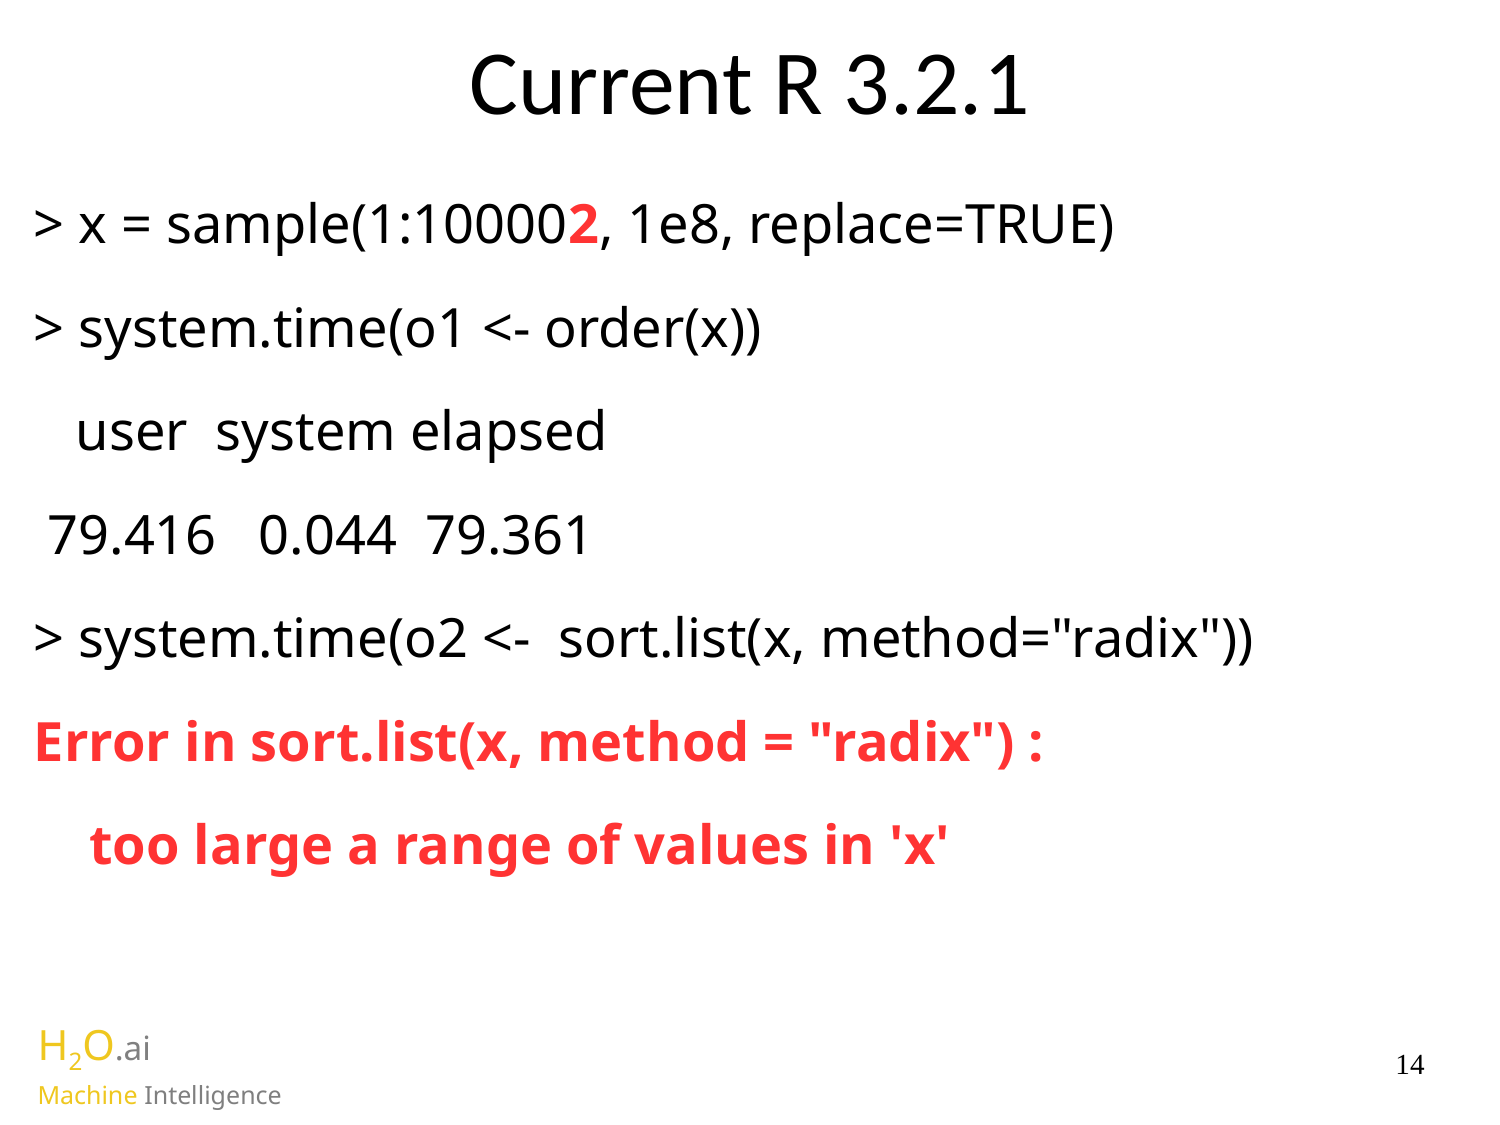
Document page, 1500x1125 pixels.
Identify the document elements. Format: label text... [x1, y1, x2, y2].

title Current R 3.2.1 [75, 0, 1426, 216]
list > x = sample(1:100002, 1e8, replace=TRUE) > system.time(o1 <- order(x)) user system elapsed 79.416 0.044 79.361 > system.time(o2 <- sort.list(x, method="radix")) Error in sort.list(x, method = "radix") : too large a range of values in 'x' [0, 185, 1486, 1049]
